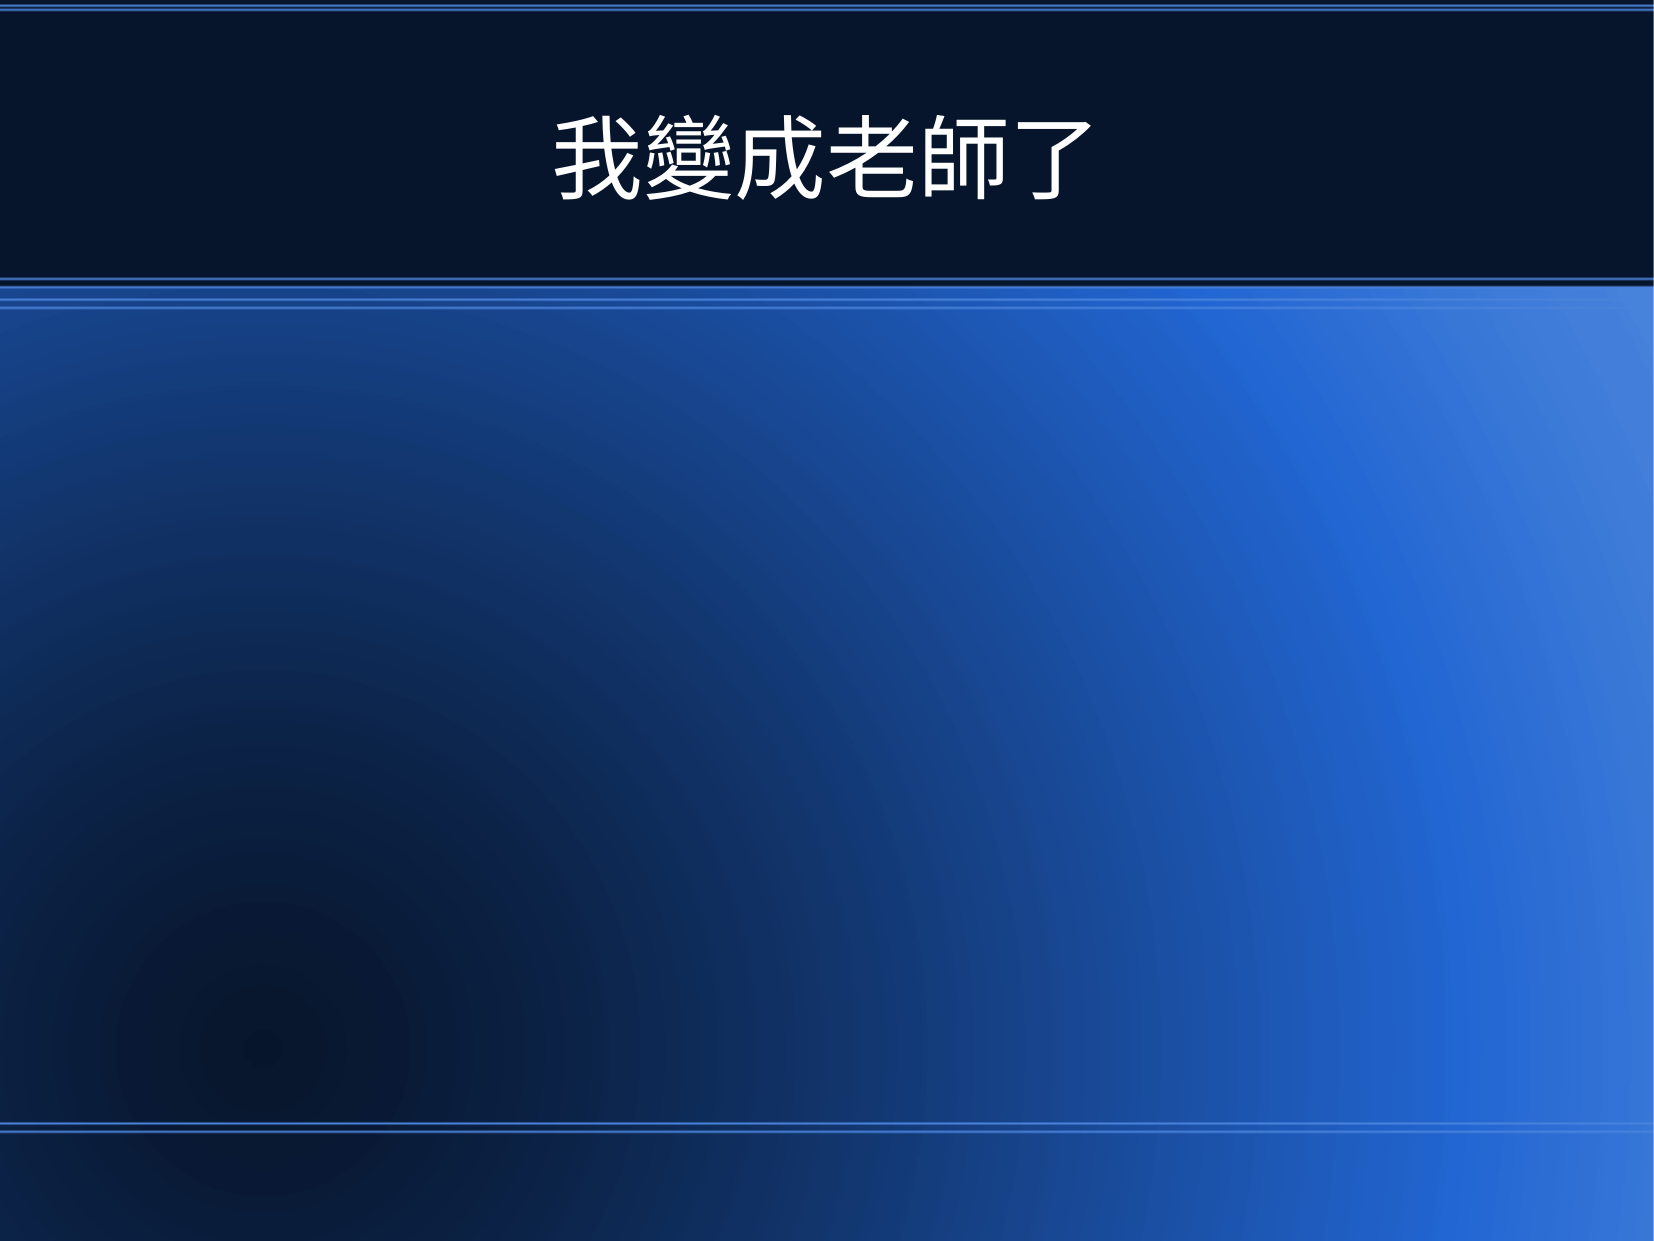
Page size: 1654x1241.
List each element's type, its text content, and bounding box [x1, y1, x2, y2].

title 我變成老師了 [82, 49, 1571, 257]
picture [0, 0, 1654, 1241]
